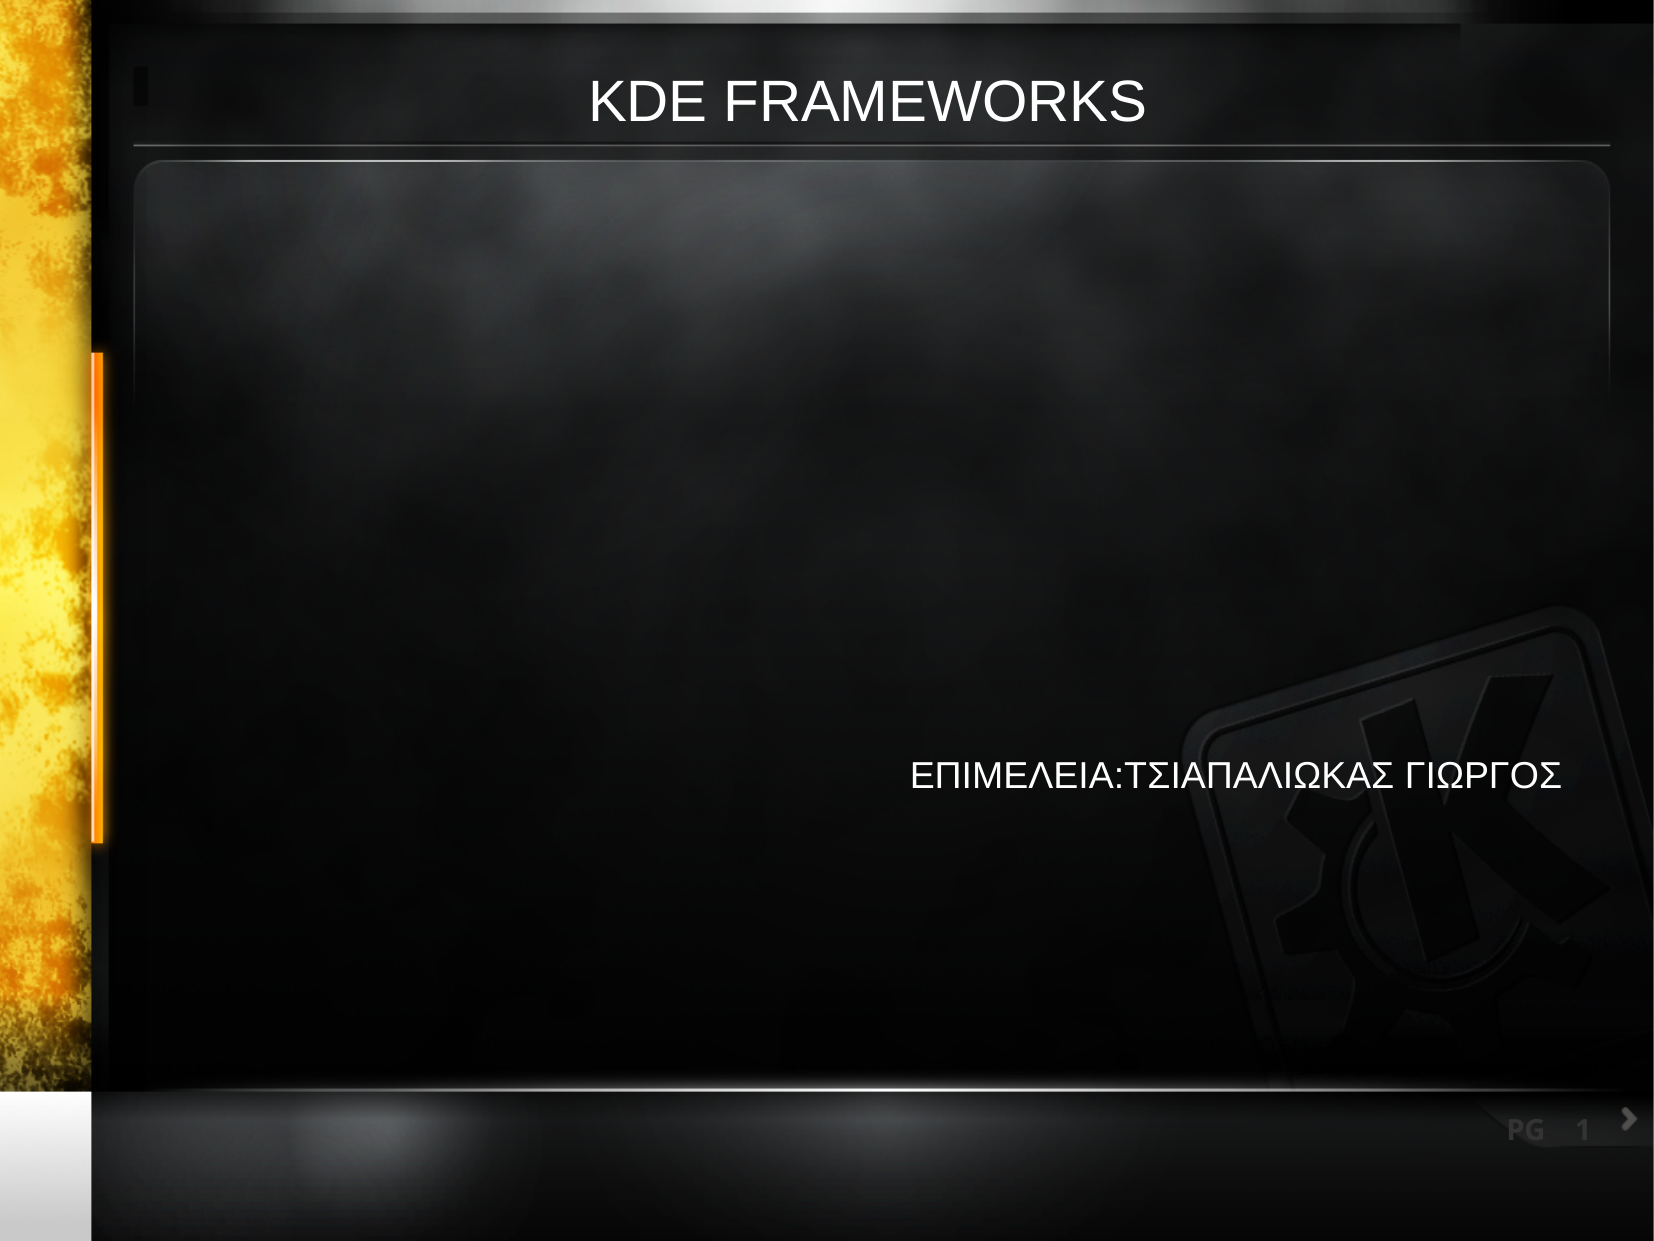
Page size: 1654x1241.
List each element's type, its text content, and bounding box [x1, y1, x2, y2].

title KDE FRAMEWORKS [155, 61, 1591, 121]
picture [0, 0, 1654, 1241]
list ΕΠΙΜΕΛΕΙΑ:ΤΣΙΑΠΑΛΙΩΚΑΣ ΓΙΩΡΓΟΣ [153, 200, 1589, 1040]
